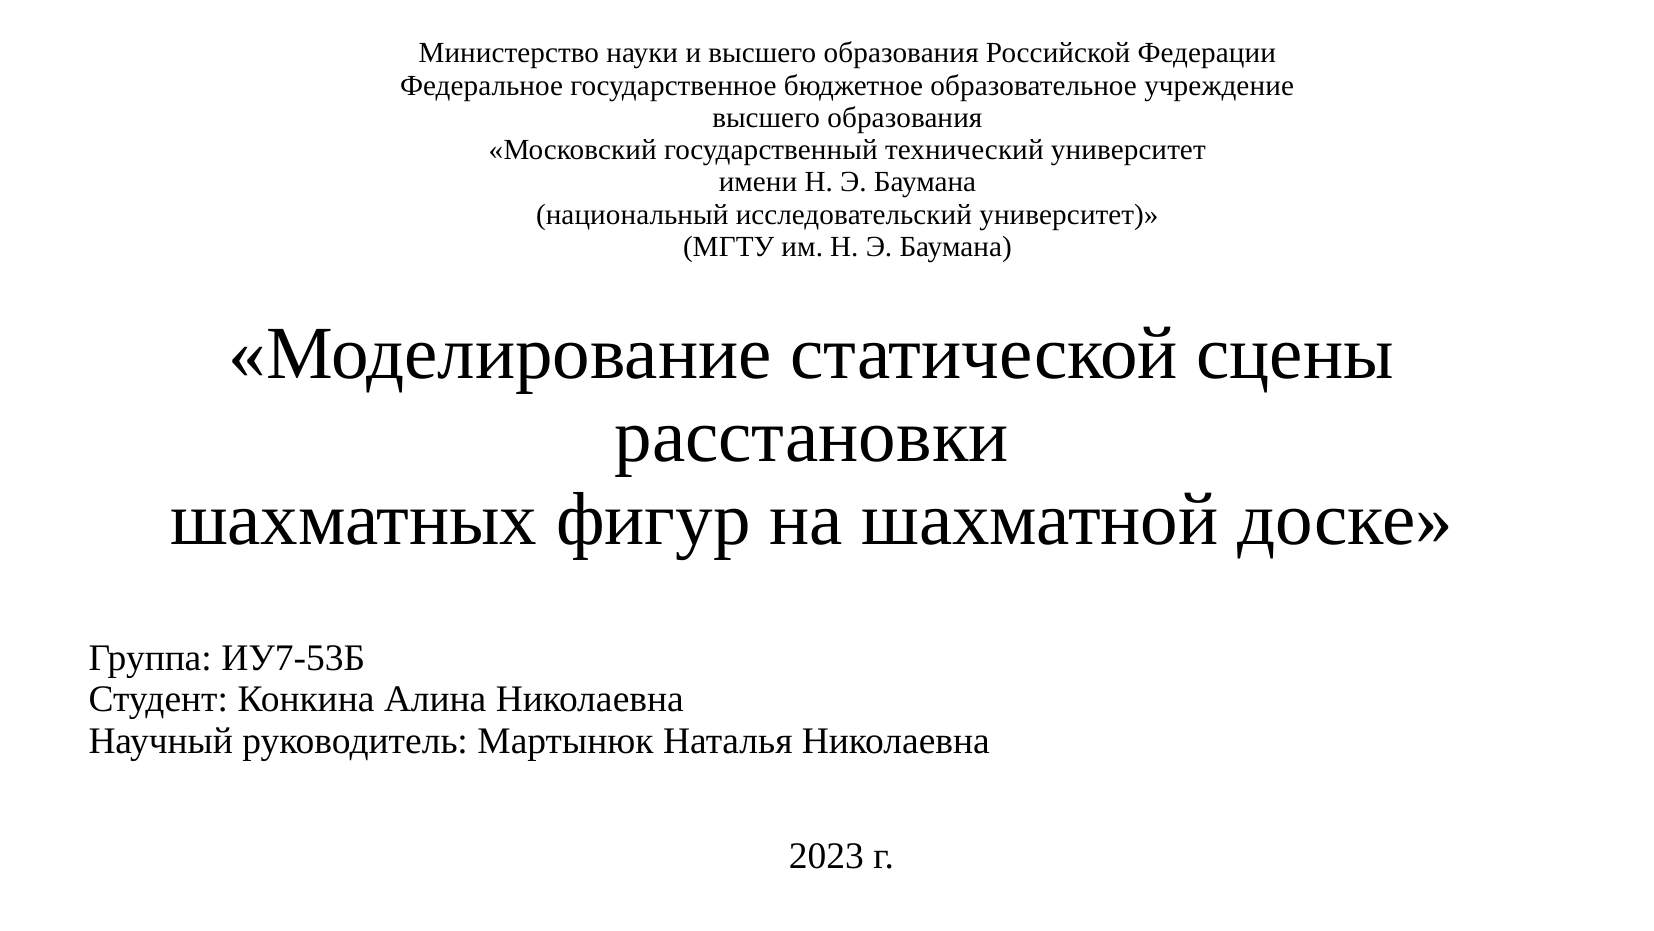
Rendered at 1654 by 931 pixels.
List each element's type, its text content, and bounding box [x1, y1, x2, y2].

text_box Министерство науки и высшего образования Российской Федерации Федеральное государственное бюджетное образовательное учреждение высшего образования «Московский государственный технический университет имени Н. Э. Баумана (национальный исследовательский университет)» (МГТУ им. Н. Э. Баумана) [189, 29, 1506, 271]
subtitle Группа: ИУ7-53Б Студент: Конкина Алина Николаевна Научный руководитель: Мартынюк Наталья Николаевна [88, 601, 1577, 798]
title «Моделирование статической сцены расстановки шахматных фигур на шахматной доске» [29, 312, 1595, 562]
text_box 2023 г. [767, 826, 916, 886]
